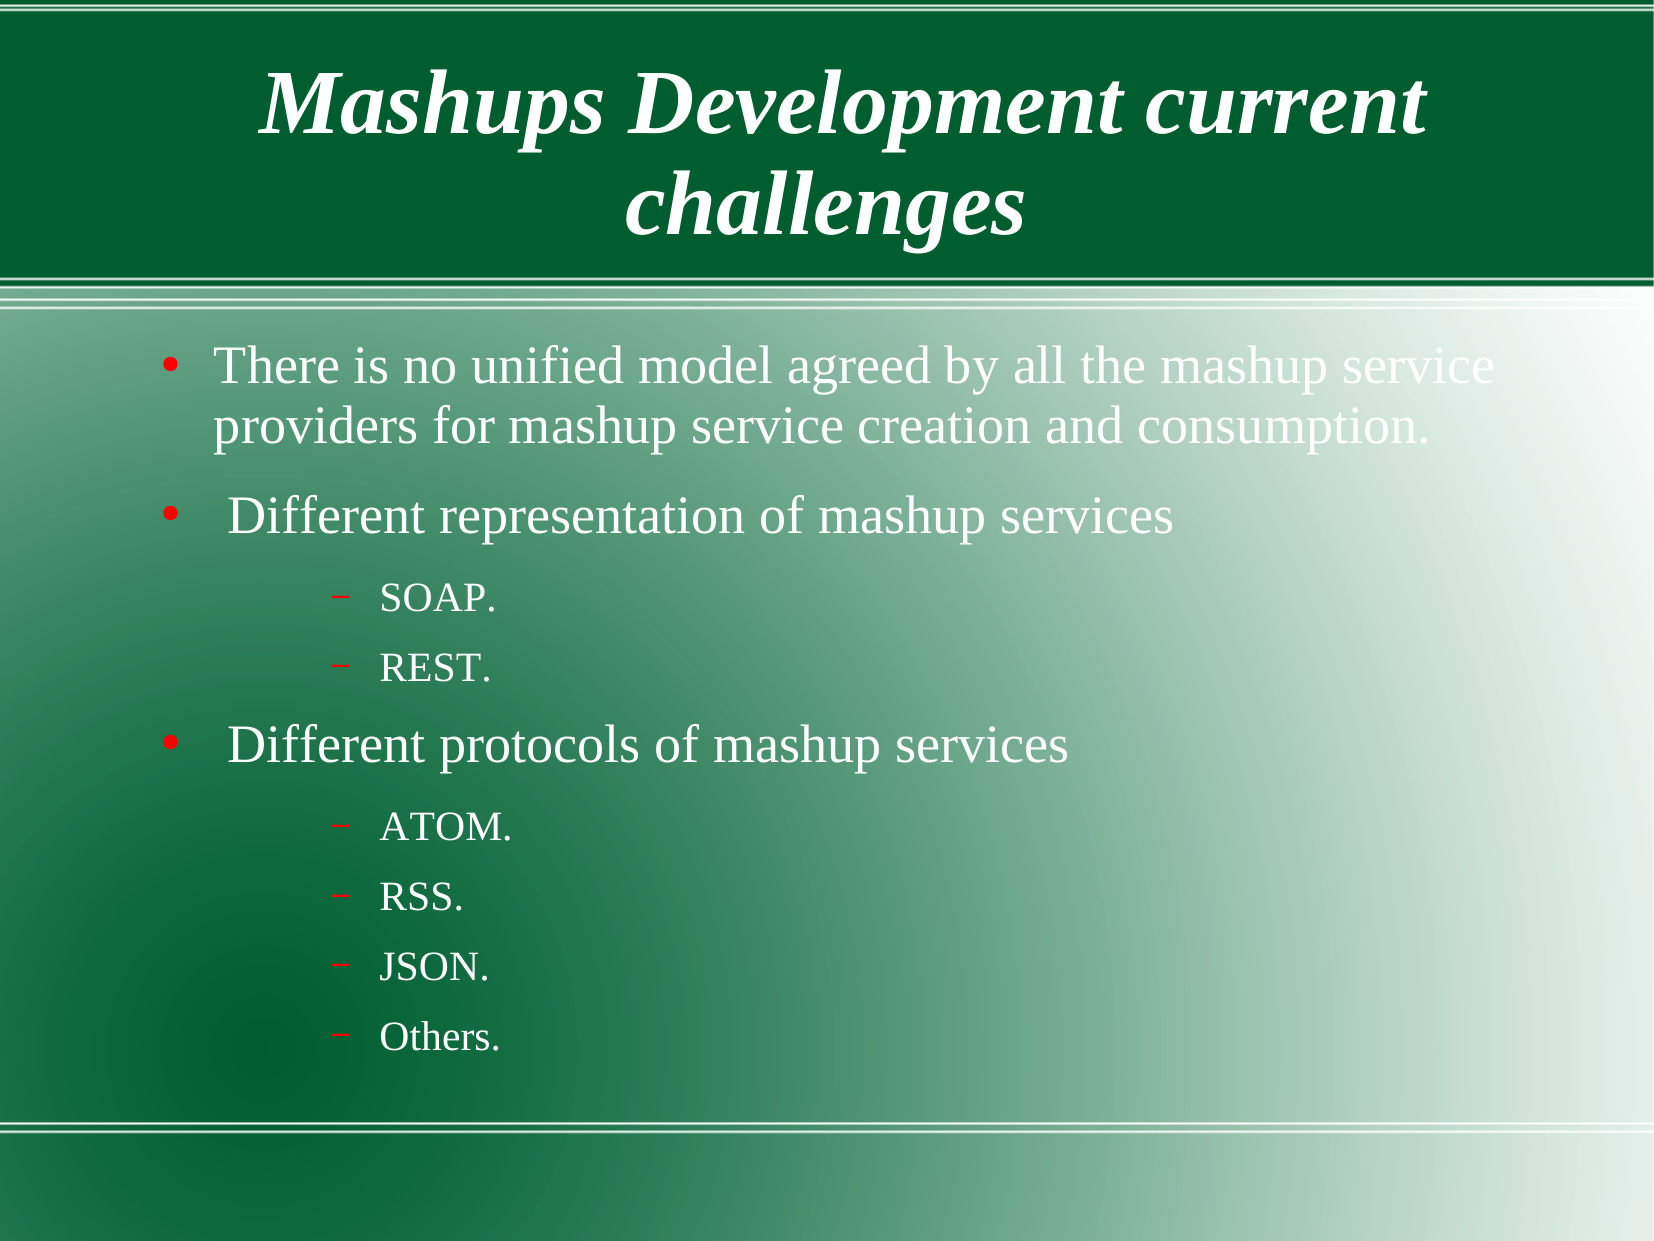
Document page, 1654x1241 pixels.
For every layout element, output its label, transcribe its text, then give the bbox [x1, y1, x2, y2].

picture [0, 0, 1654, 1241]
title Mashups Development current challenges [82, 49, 1571, 257]
list There is no unified model agreed by all the mashup service providers for mashup service creation and consumption. Different representation of mashup services SOAP. REST. Different protocols of mashup services ATOM. RSS. JSON. Others. [143, 335, 1534, 1117]
